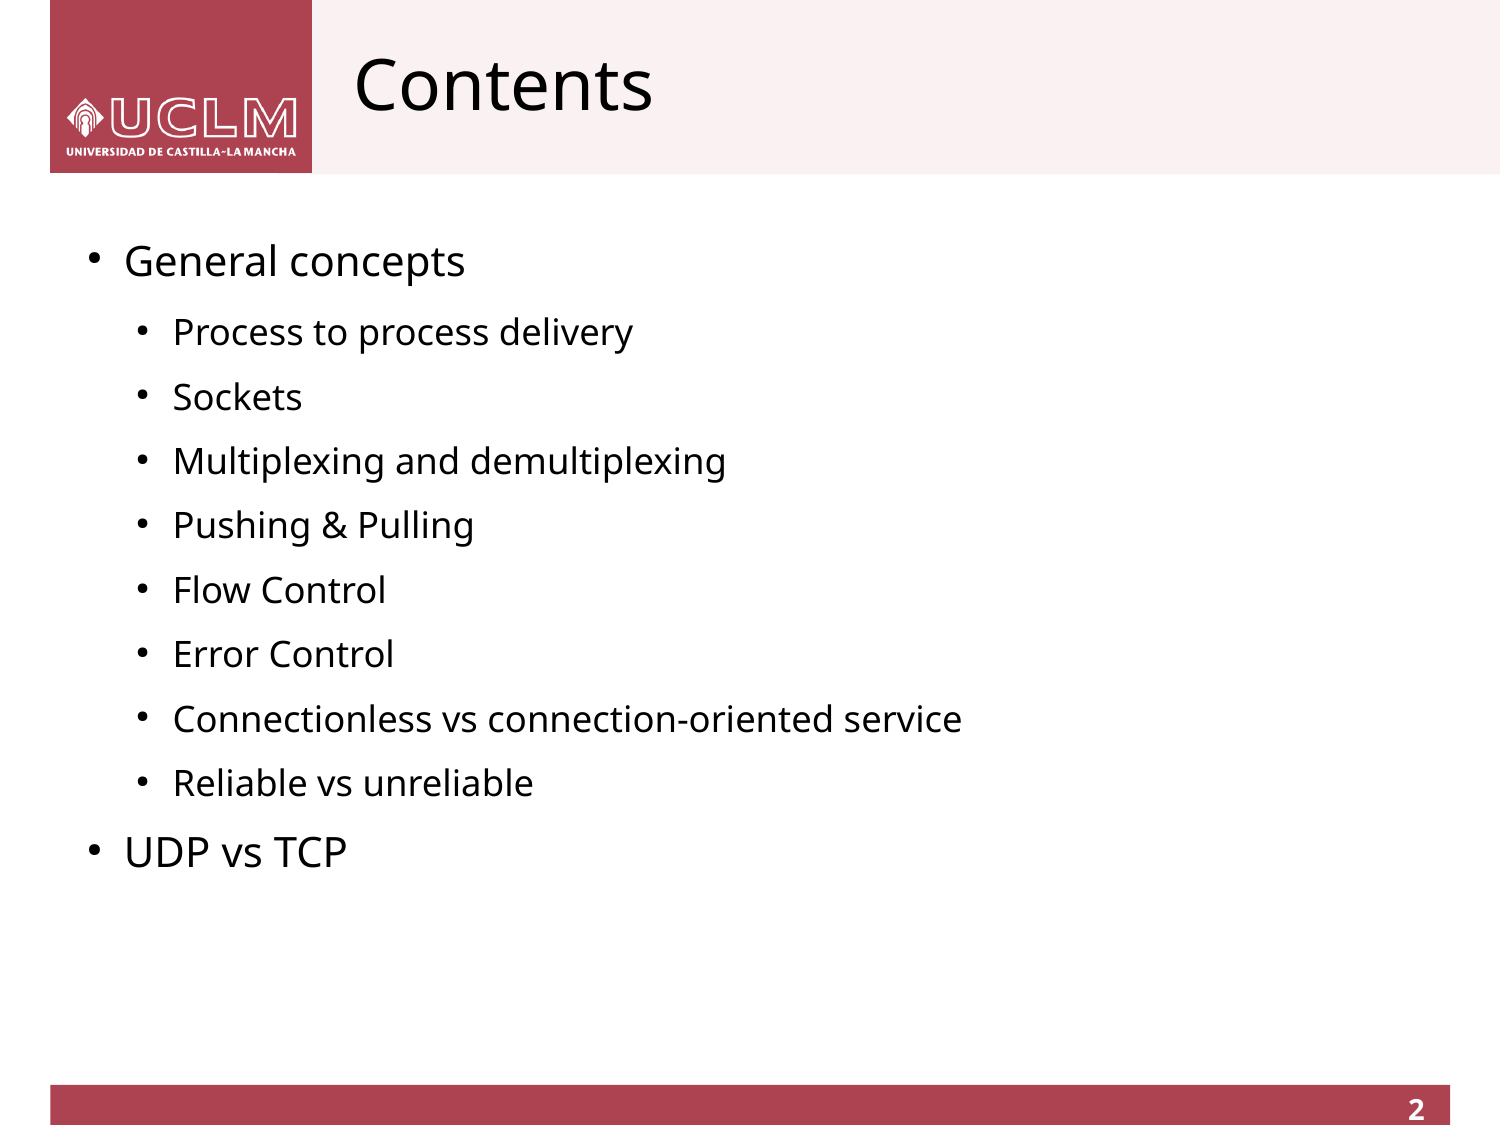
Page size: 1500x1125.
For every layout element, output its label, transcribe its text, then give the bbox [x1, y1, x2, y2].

title Contents [353, 6, 1425, 168]
list General concepts Process to process delivery Sockets Multiplexing and demultiplexing Pushing & Pulling Flow Control Error Control Connectionless vs connection-oriented service Reliable vs unreliable UDP vs TCP [74, 231, 1425, 884]
picture [50, 0, 312, 173]
